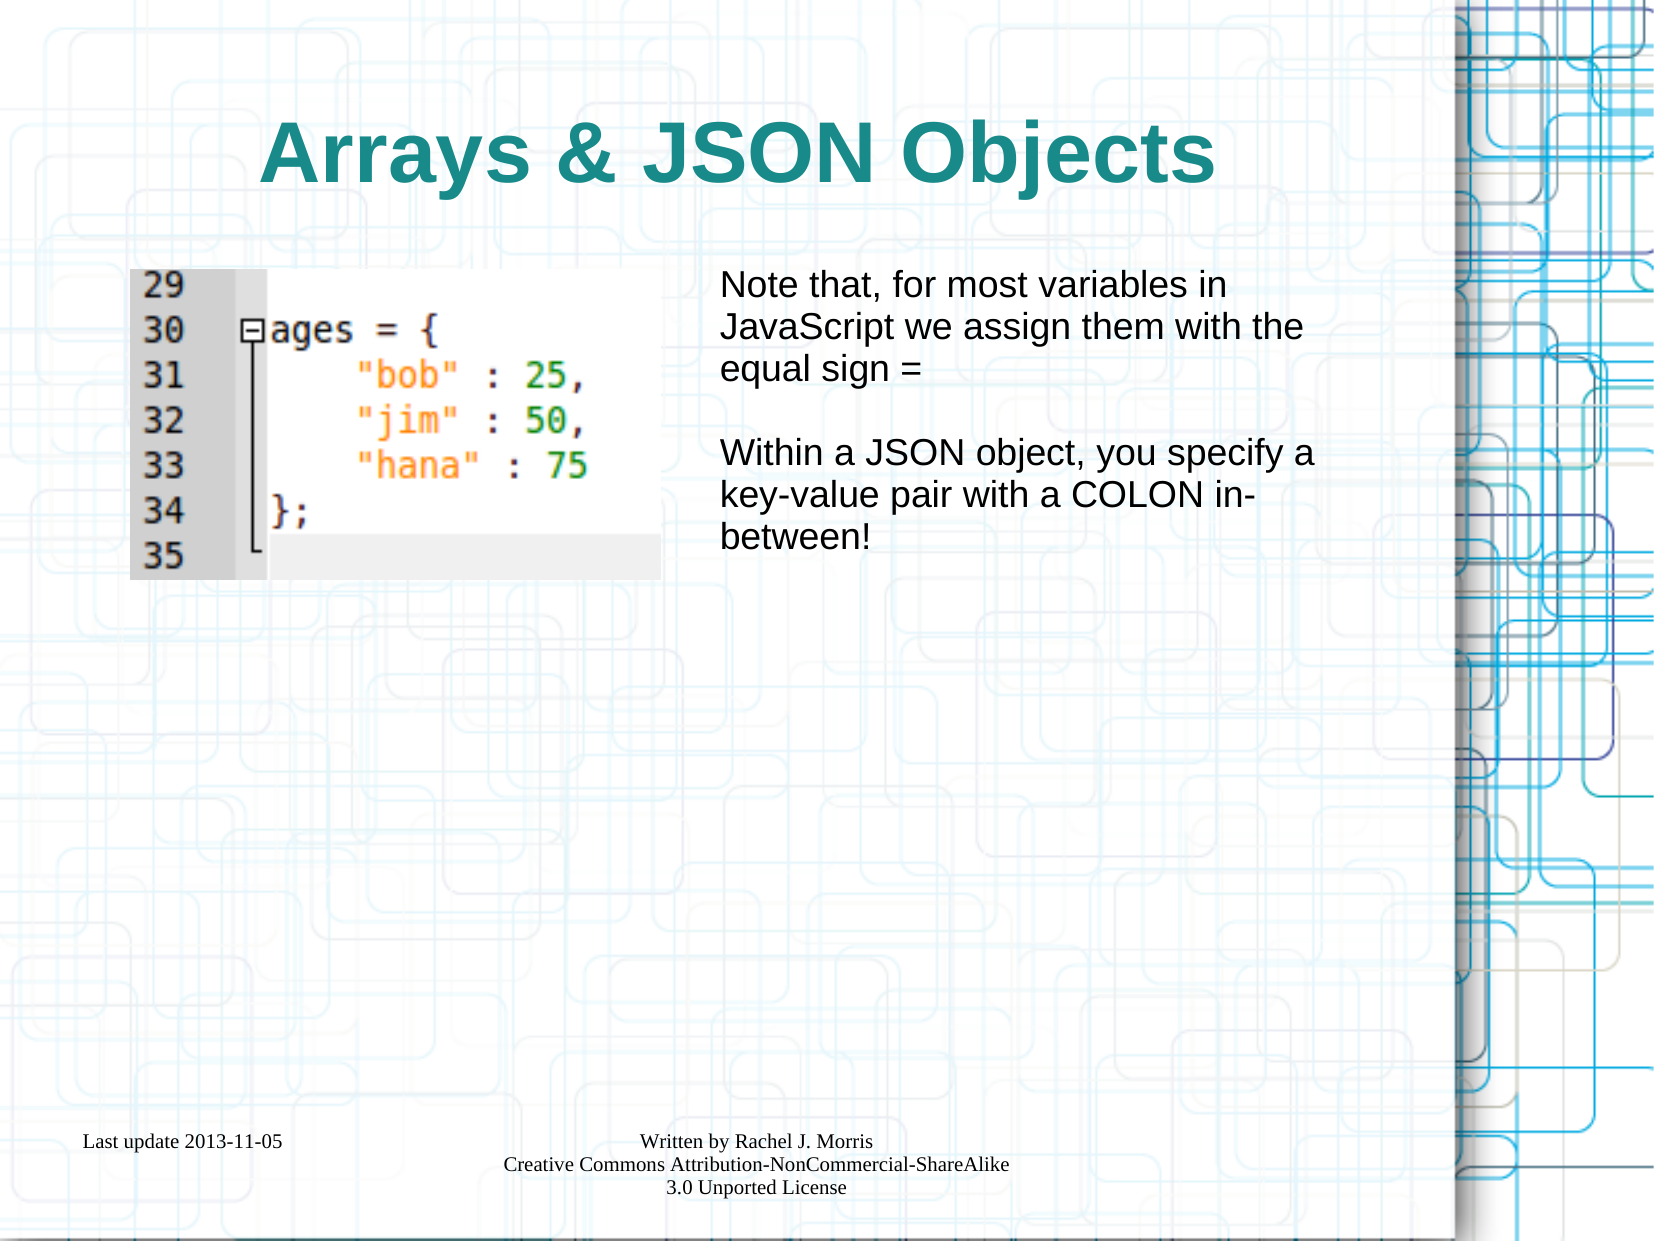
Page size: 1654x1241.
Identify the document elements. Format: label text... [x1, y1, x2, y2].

picture [0, 0, 1654, 1241]
title Arrays & JSON Objects [59, 49, 1418, 257]
text_box Note that, for most variables in JavaScript we assign them with the equal sign = Within a JSON object, you specify a key-value pair with a COLON in-between! [705, 256, 1351, 566]
